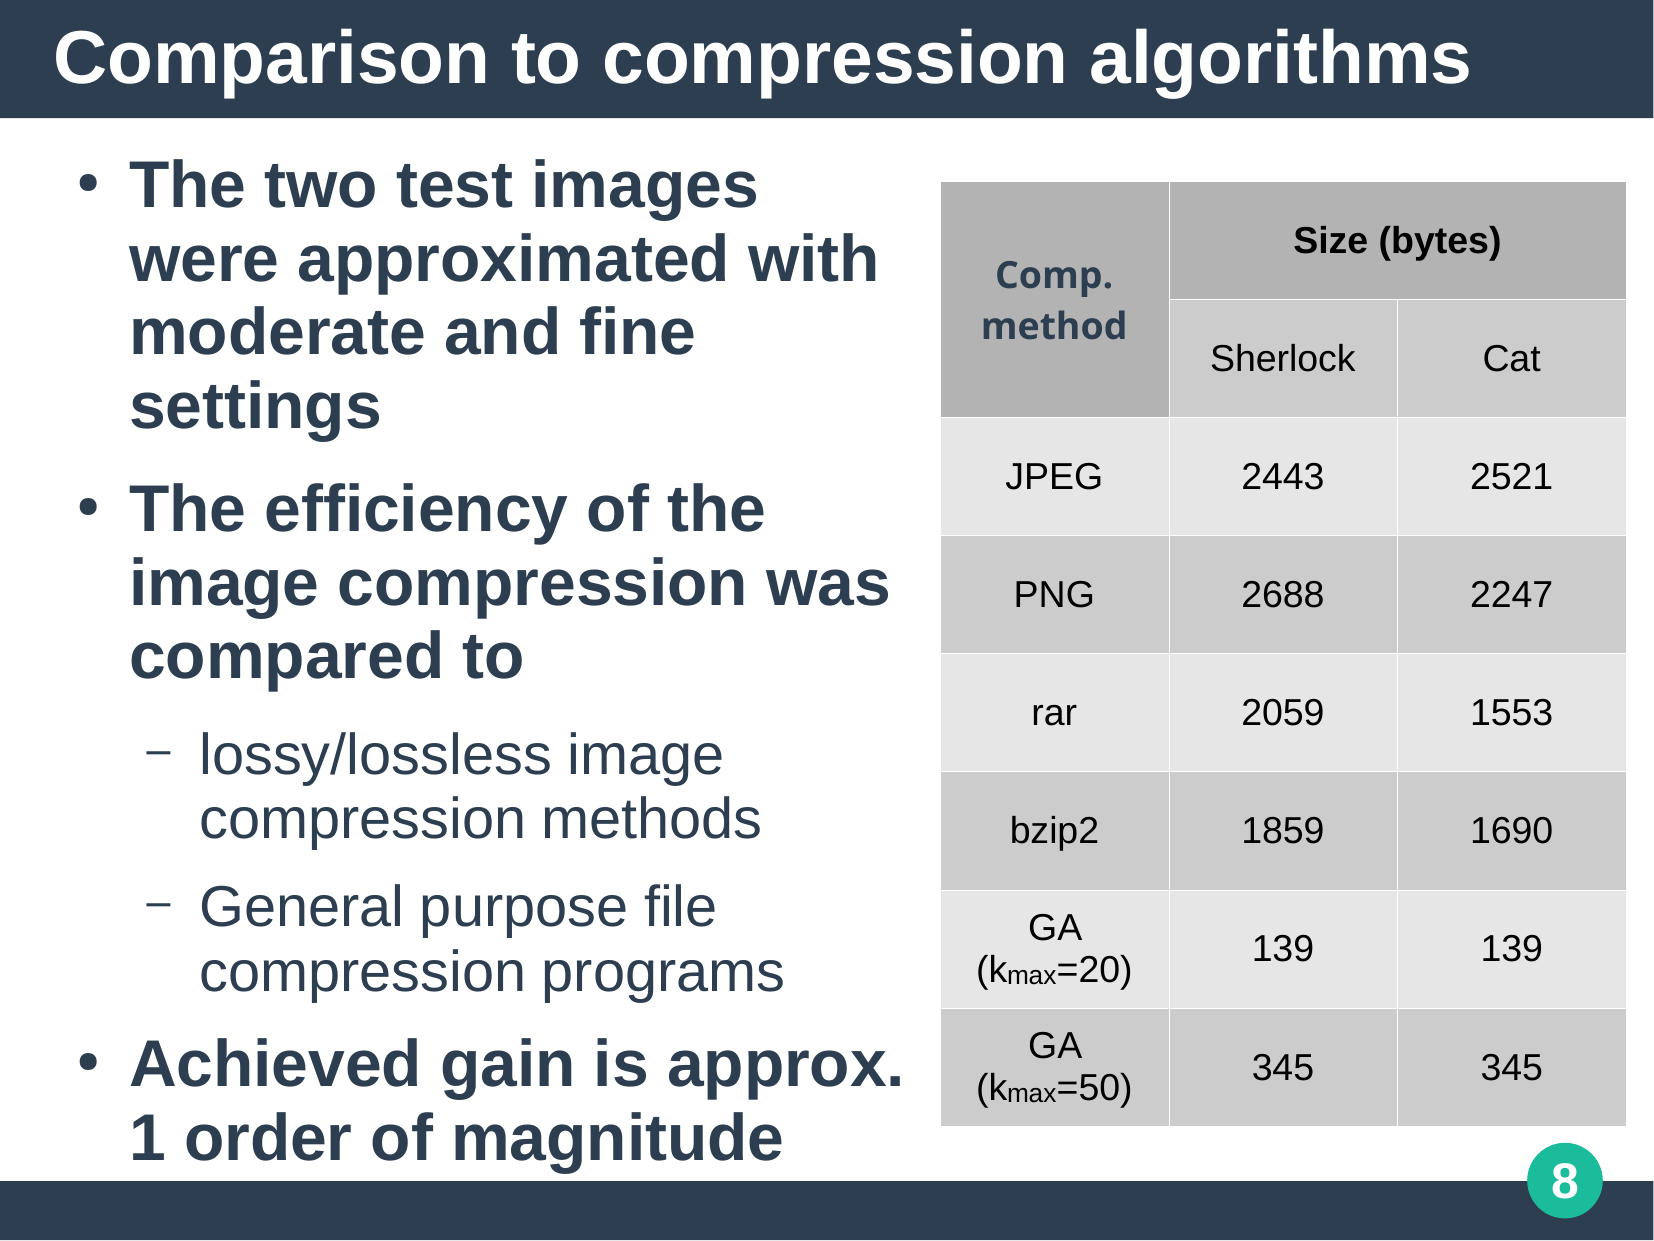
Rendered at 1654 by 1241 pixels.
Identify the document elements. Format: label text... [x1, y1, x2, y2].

table_cell 345 [1170, 1009, 1397, 1126]
table_cell GA (kmax=20) [941, 891, 1169, 1008]
table_cell 139 [1398, 891, 1626, 1008]
table_cell 2059 [1170, 654, 1397, 771]
table_header Comp. method [941, 182, 1169, 417]
table_cell rar [941, 654, 1169, 771]
table_cell Cat [1398, 300, 1626, 417]
table_cell Sherlock [1170, 300, 1397, 417]
table_cell bzip2 [941, 772, 1169, 890]
table_cell 1859 [1170, 772, 1397, 890]
title Comparison to compression algorithms [53, 0, 1589, 119]
table_cell 1690 [1398, 772, 1626, 890]
table_cell 2247 [1398, 536, 1626, 653]
table_cell 2688 [1170, 536, 1397, 653]
table_cell 139 [1170, 891, 1397, 1008]
table_cell 2443 [1170, 418, 1397, 535]
table_cell 345 [1398, 1009, 1626, 1126]
list The two test images were approximated with moderate and fine settings The efficiency of the image compression was compared to lossy/lossless image compression methods General purpose file compression programs Achieved gain is approx. 1 order of magnitude [59, 147, 916, 1182]
table_cell JPEG [941, 418, 1169, 535]
table_cell PNG [941, 536, 1169, 653]
table_cell 2521 [1398, 418, 1626, 535]
table_cell 1553 [1398, 654, 1626, 771]
table_cell GA (kmax=50) [941, 1009, 1169, 1126]
table_header Size (bytes) [1170, 182, 1626, 299]
